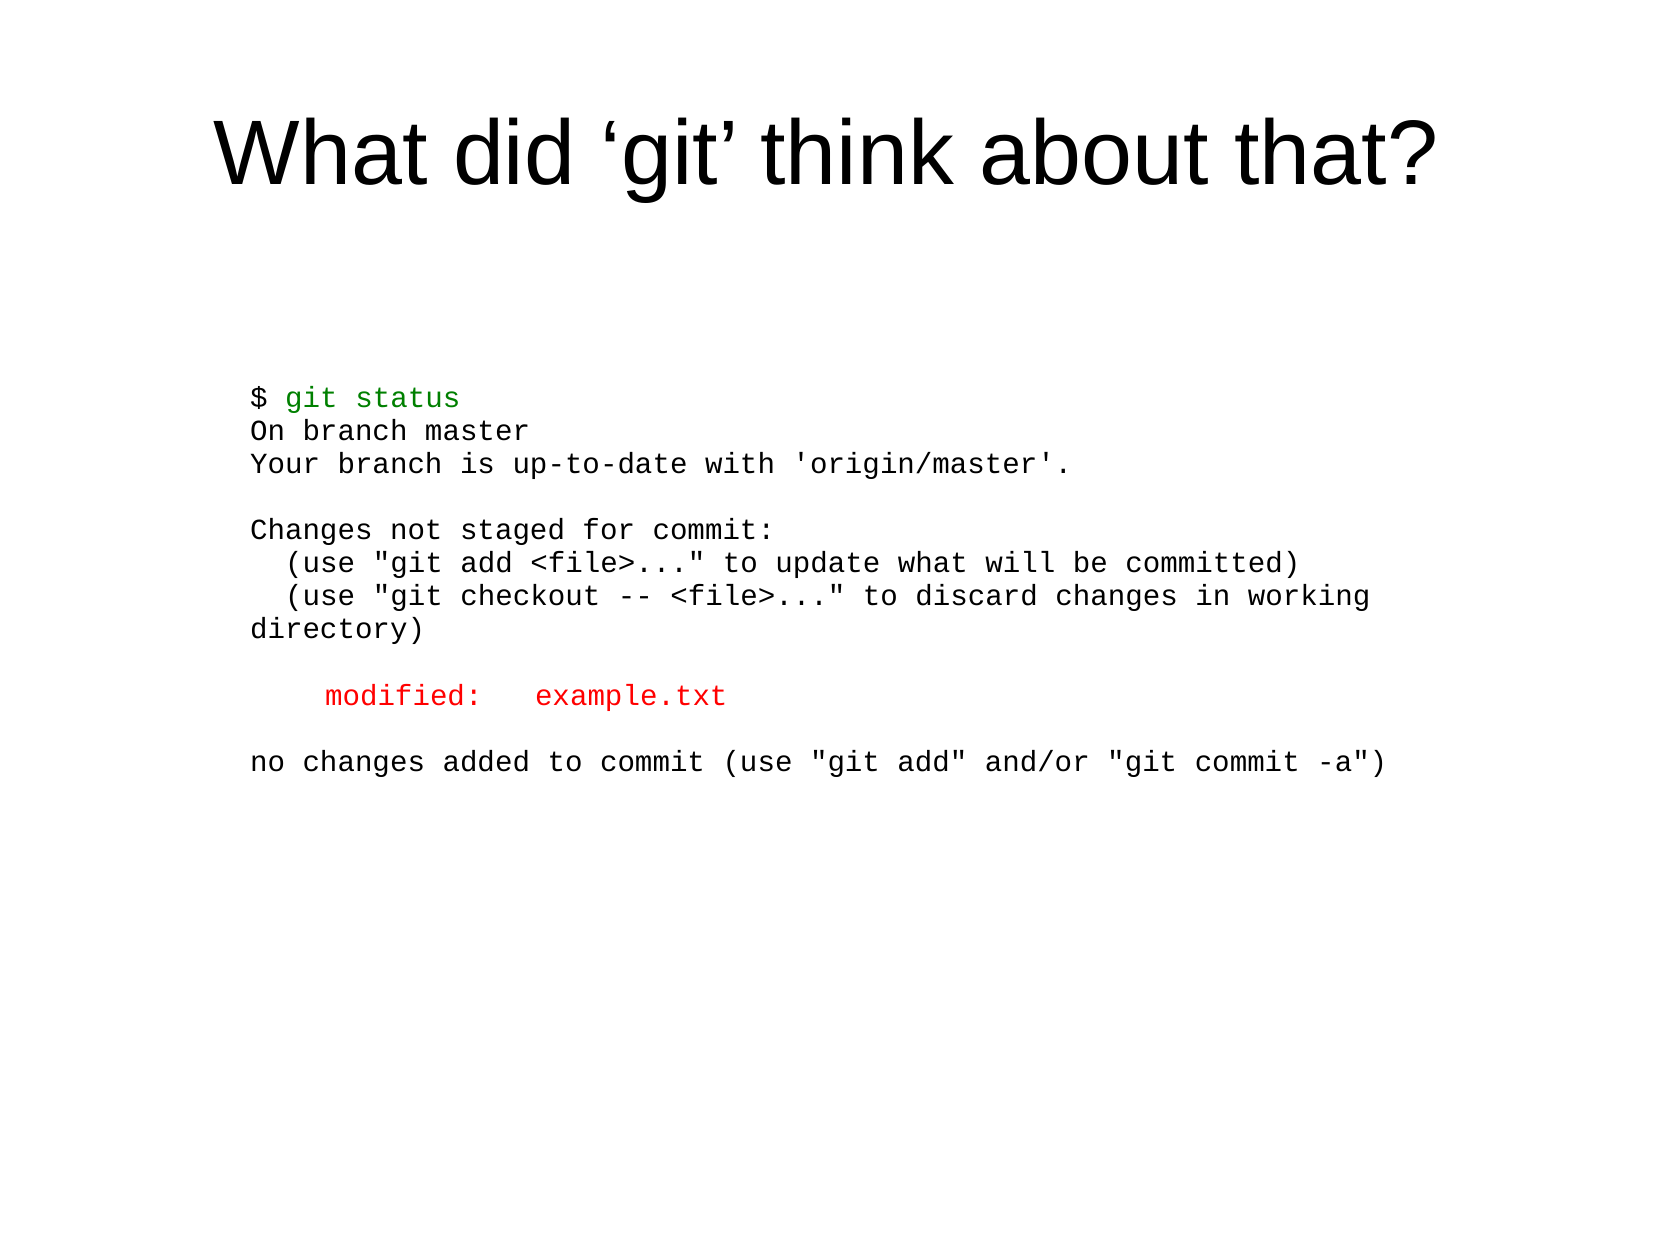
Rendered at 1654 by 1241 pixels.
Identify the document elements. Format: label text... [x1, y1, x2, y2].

text_box $ git status On branch master Your branch is up-to-date with 'origin/master'. Changes not staged for commit: (use "git add <file>..." to update what will be committed) (use "git checkout -- <file>..." to discard changes in working directory) modified: example.txt no changes added to commit (use "git add" and/or "git commit -a") [235, 376, 1434, 853]
title What did ‘git’ think about that? [82, 49, 1571, 257]
